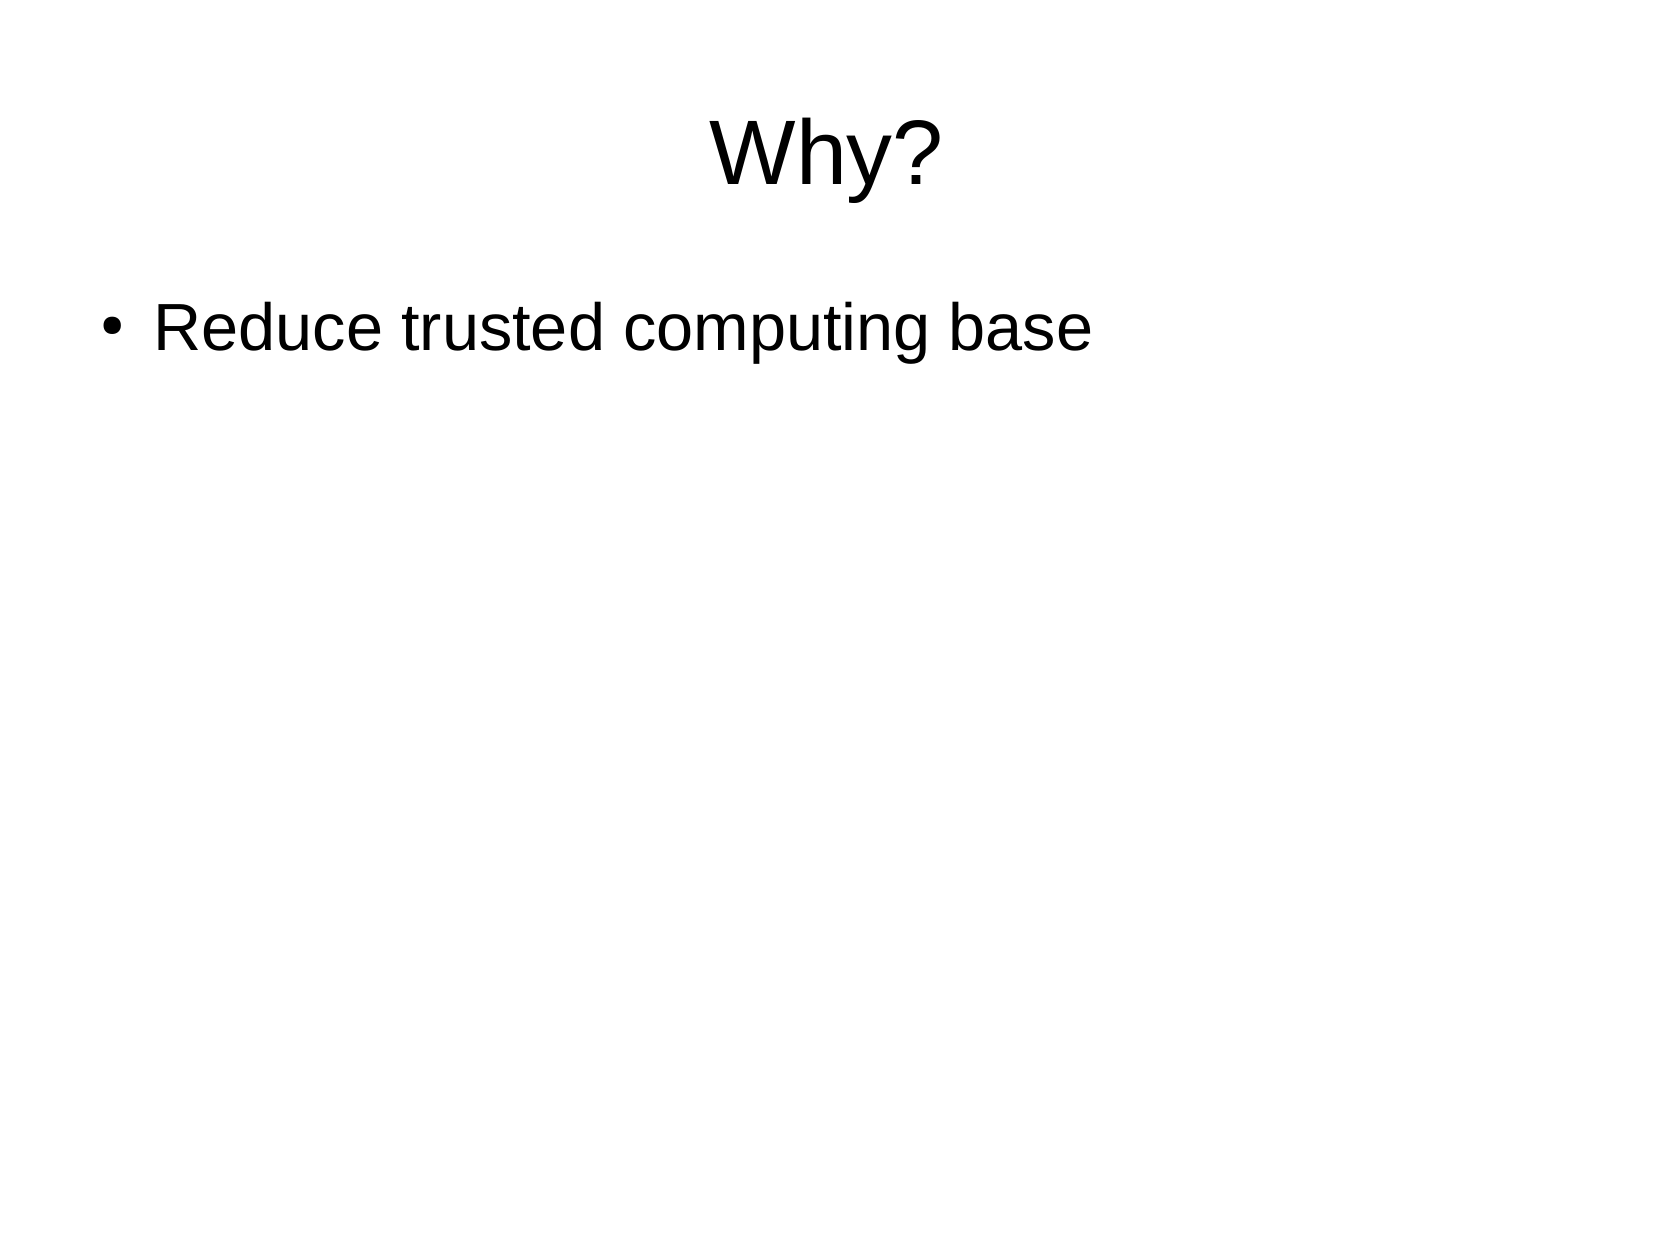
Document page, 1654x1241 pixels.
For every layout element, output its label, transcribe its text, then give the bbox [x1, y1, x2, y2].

title Why? [82, 49, 1571, 257]
list Reduce trusted computing base [82, 290, 1571, 586]
